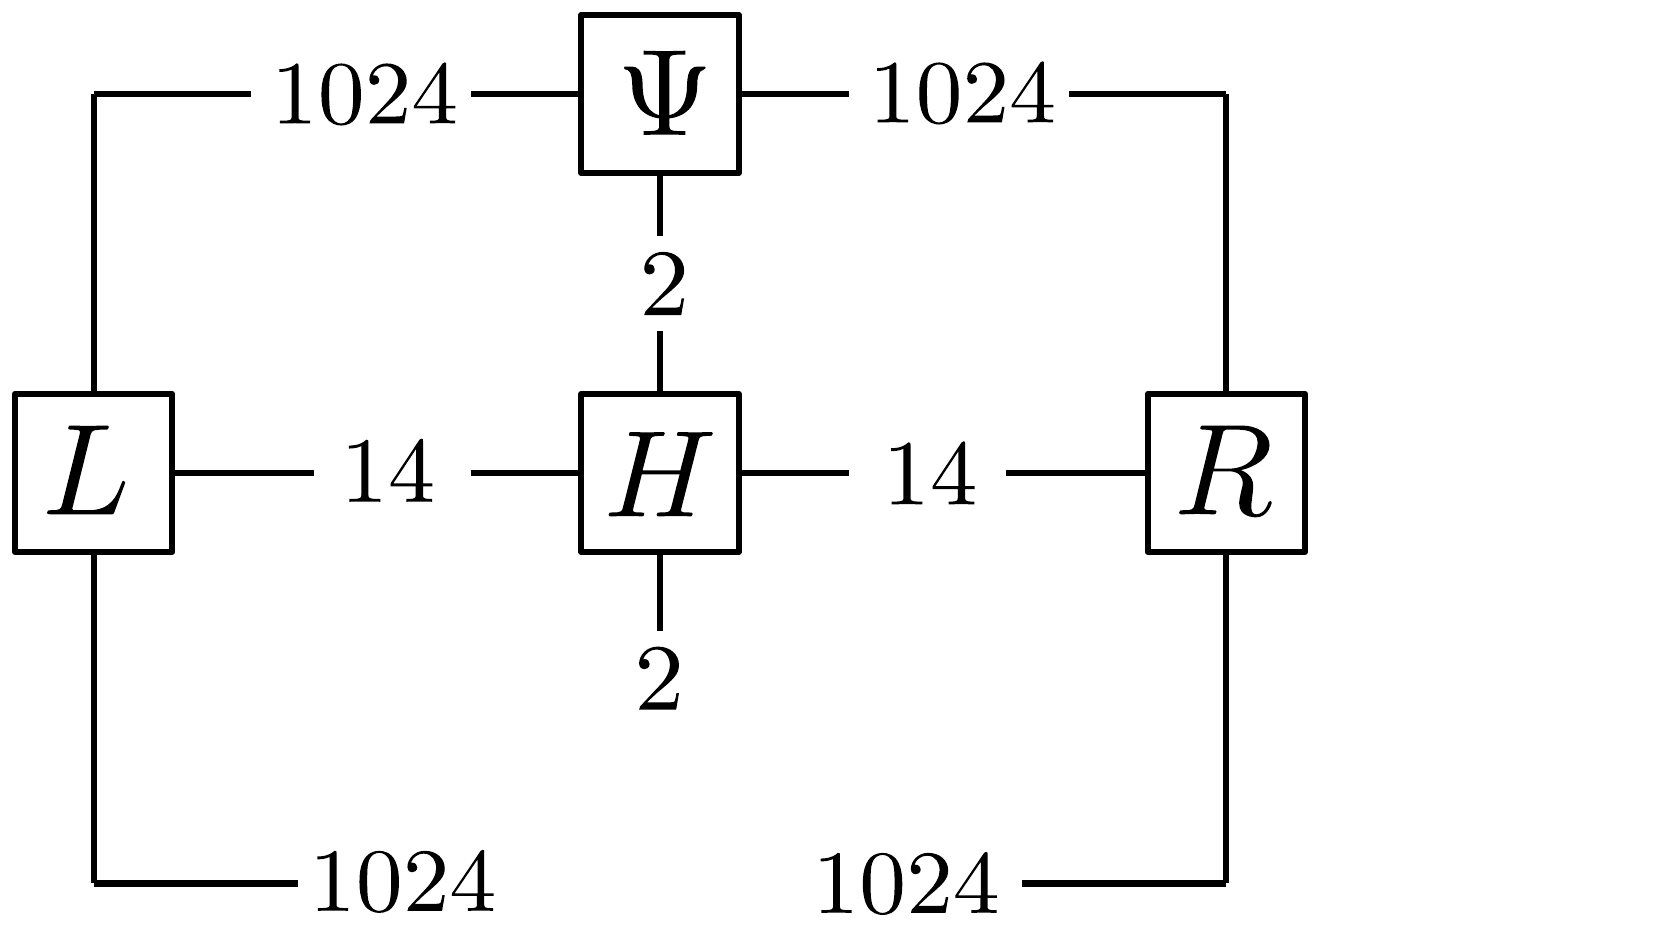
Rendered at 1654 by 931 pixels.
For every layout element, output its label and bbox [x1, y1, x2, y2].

text_box [817, 851, 997, 916]
text_box [639, 646, 679, 710]
text_box [345, 438, 433, 502]
text_box [644, 251, 685, 316]
text_box [1179, 425, 1272, 518]
text_box [623, 50, 706, 136]
text_box [608, 432, 713, 517]
text_box [47, 425, 126, 515]
text_box [873, 61, 1054, 125]
text_box [887, 441, 975, 505]
text_box [275, 62, 456, 126]
text_box [313, 849, 494, 913]
